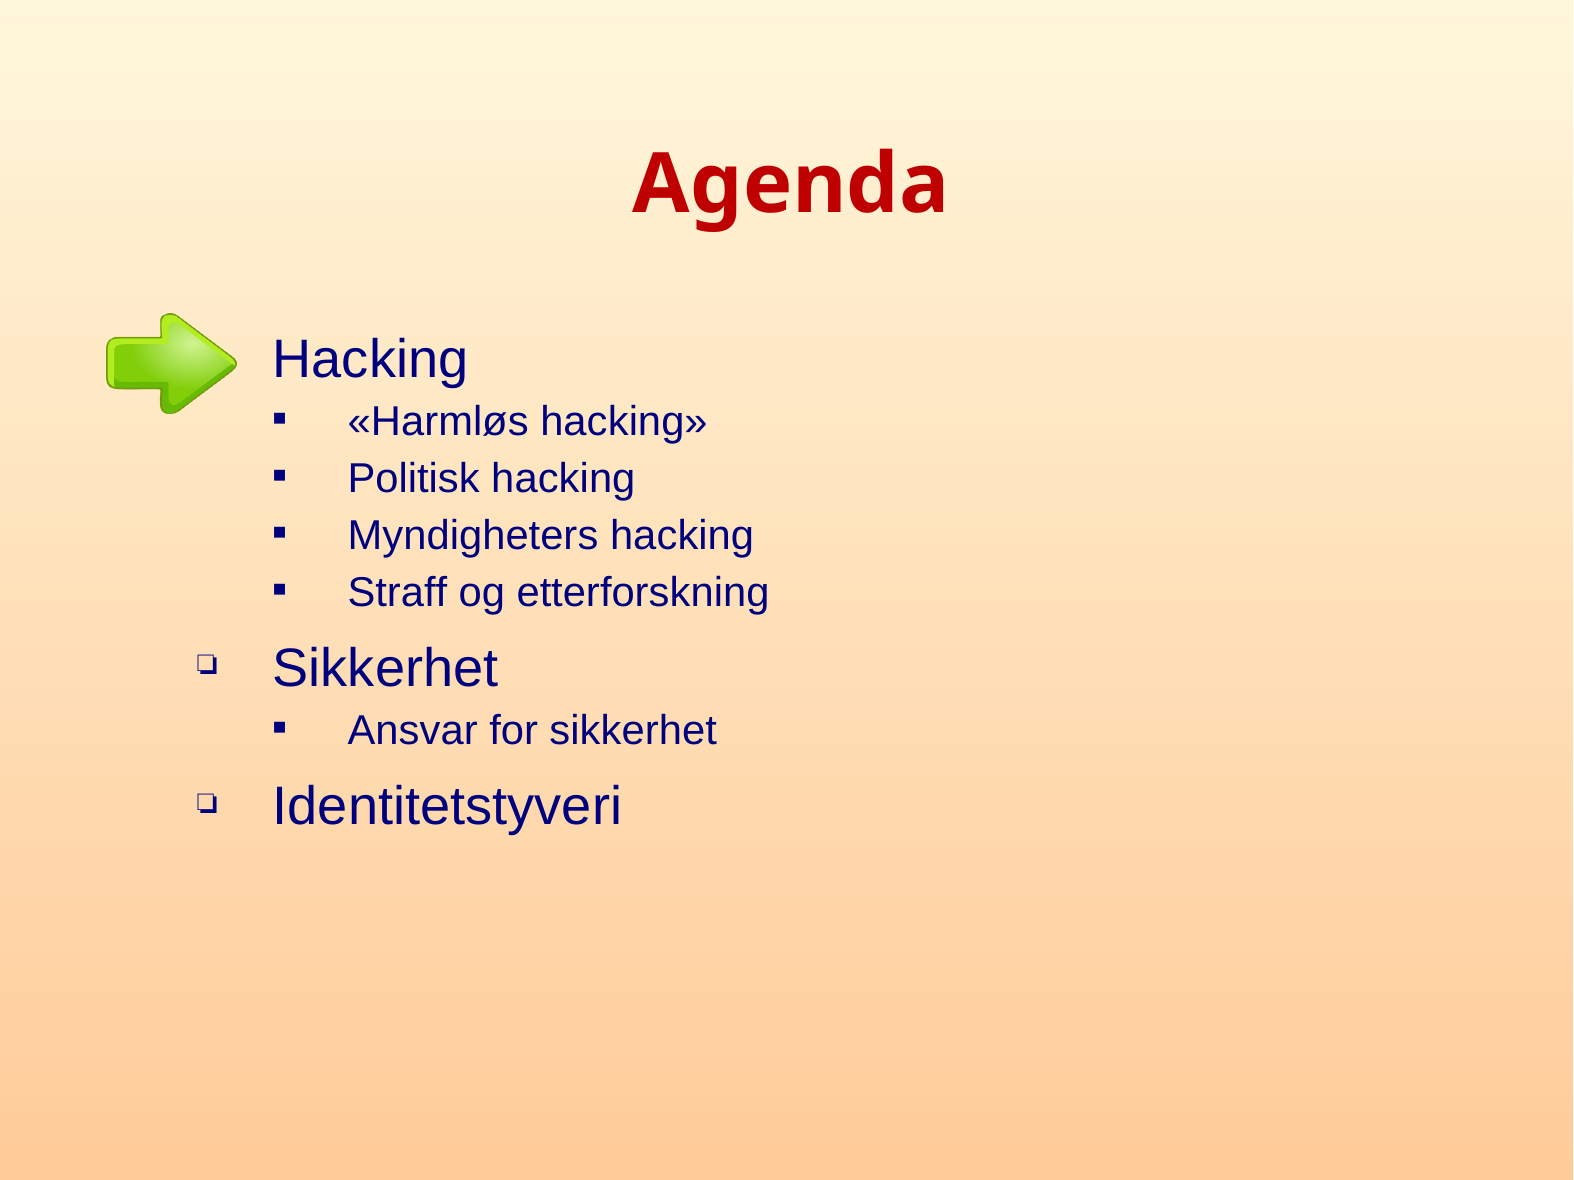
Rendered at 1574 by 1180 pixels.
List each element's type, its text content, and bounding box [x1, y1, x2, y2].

title Agenda [39, 54, 1543, 309]
list Hacking «Harmløs hacking» Politisk hacking Myndigheters hacking Straff og etterforskning Sikkerhet Ansvar for sikkerhet Identitetstyveri [197, 334, 1574, 1169]
picture [106, 313, 237, 414]
